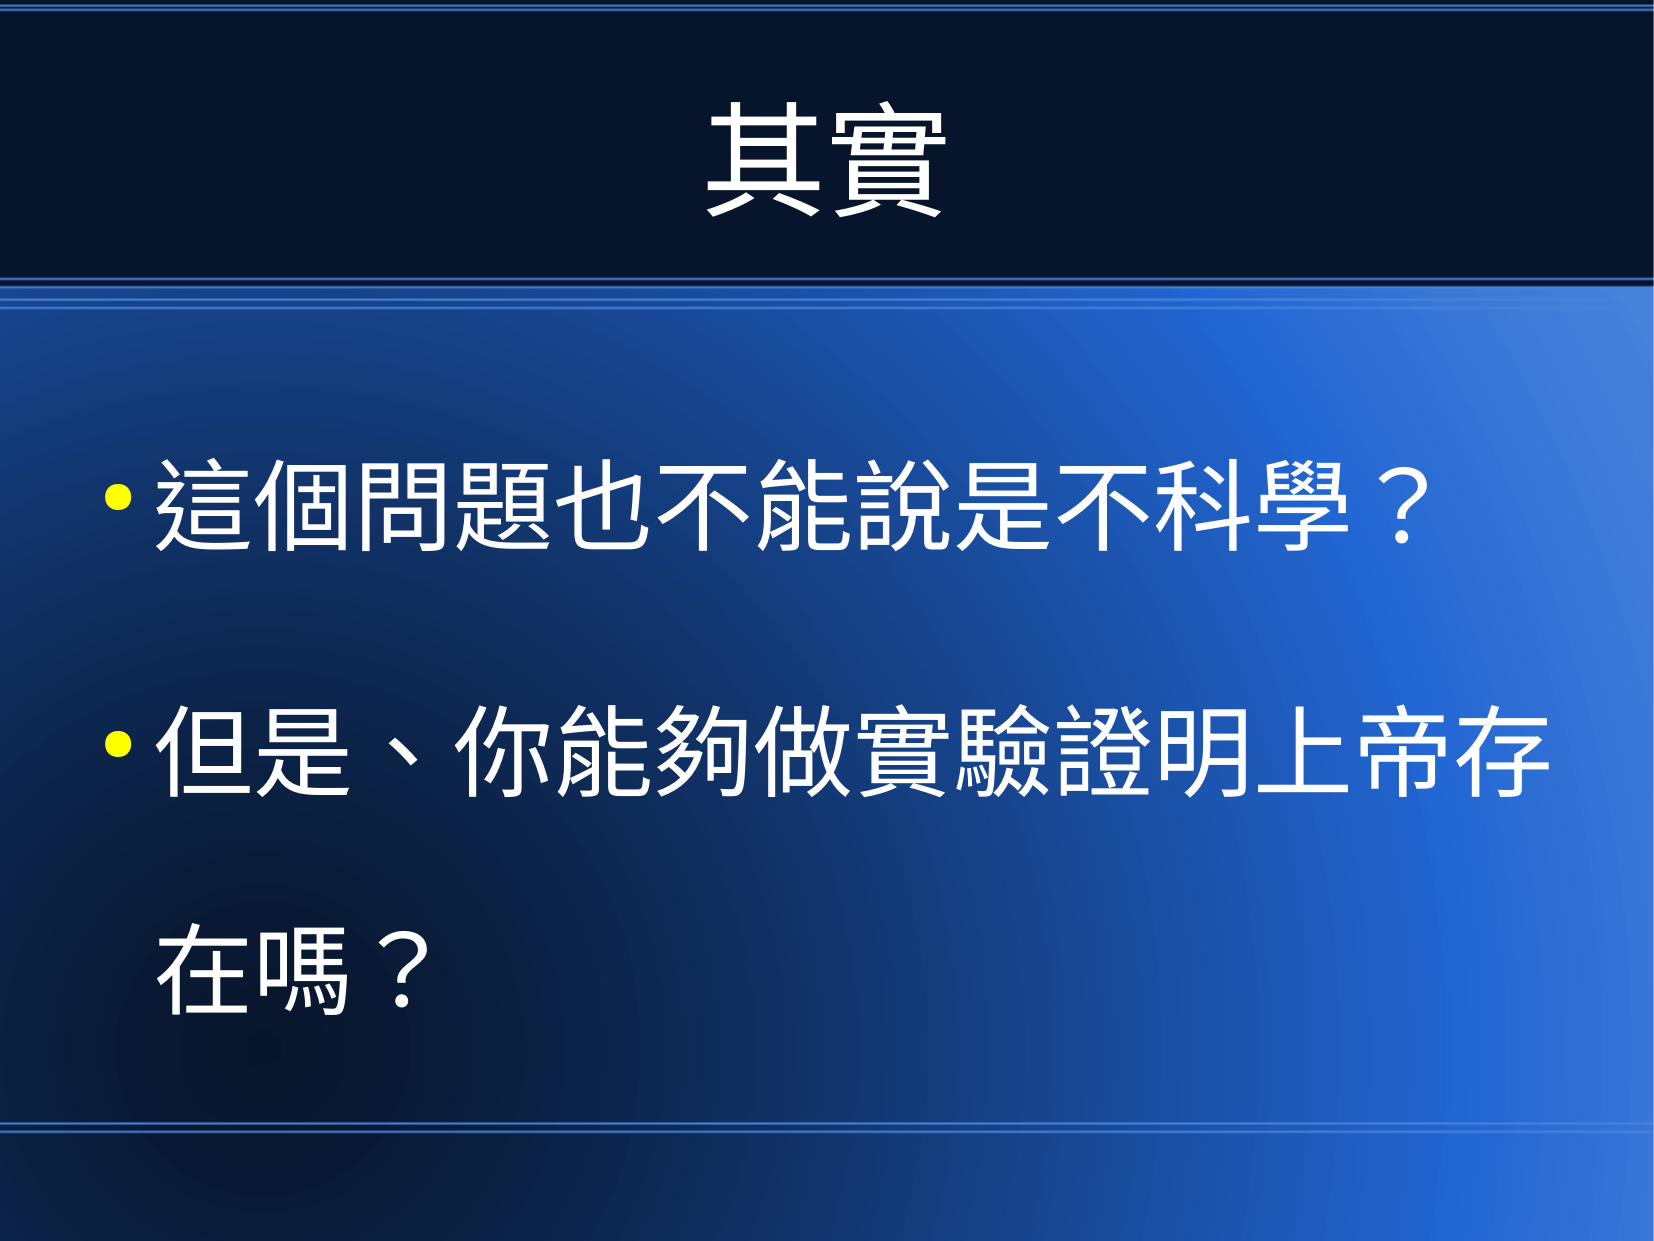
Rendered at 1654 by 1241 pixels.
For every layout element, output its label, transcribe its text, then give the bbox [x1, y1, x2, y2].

title 其實 [82, 49, 1571, 257]
list 這個問題也不能說是不科學？ 但是、你能夠做實驗證明上帝存在嗎？ [82, 355, 1571, 1241]
picture [0, 0, 1654, 1241]
